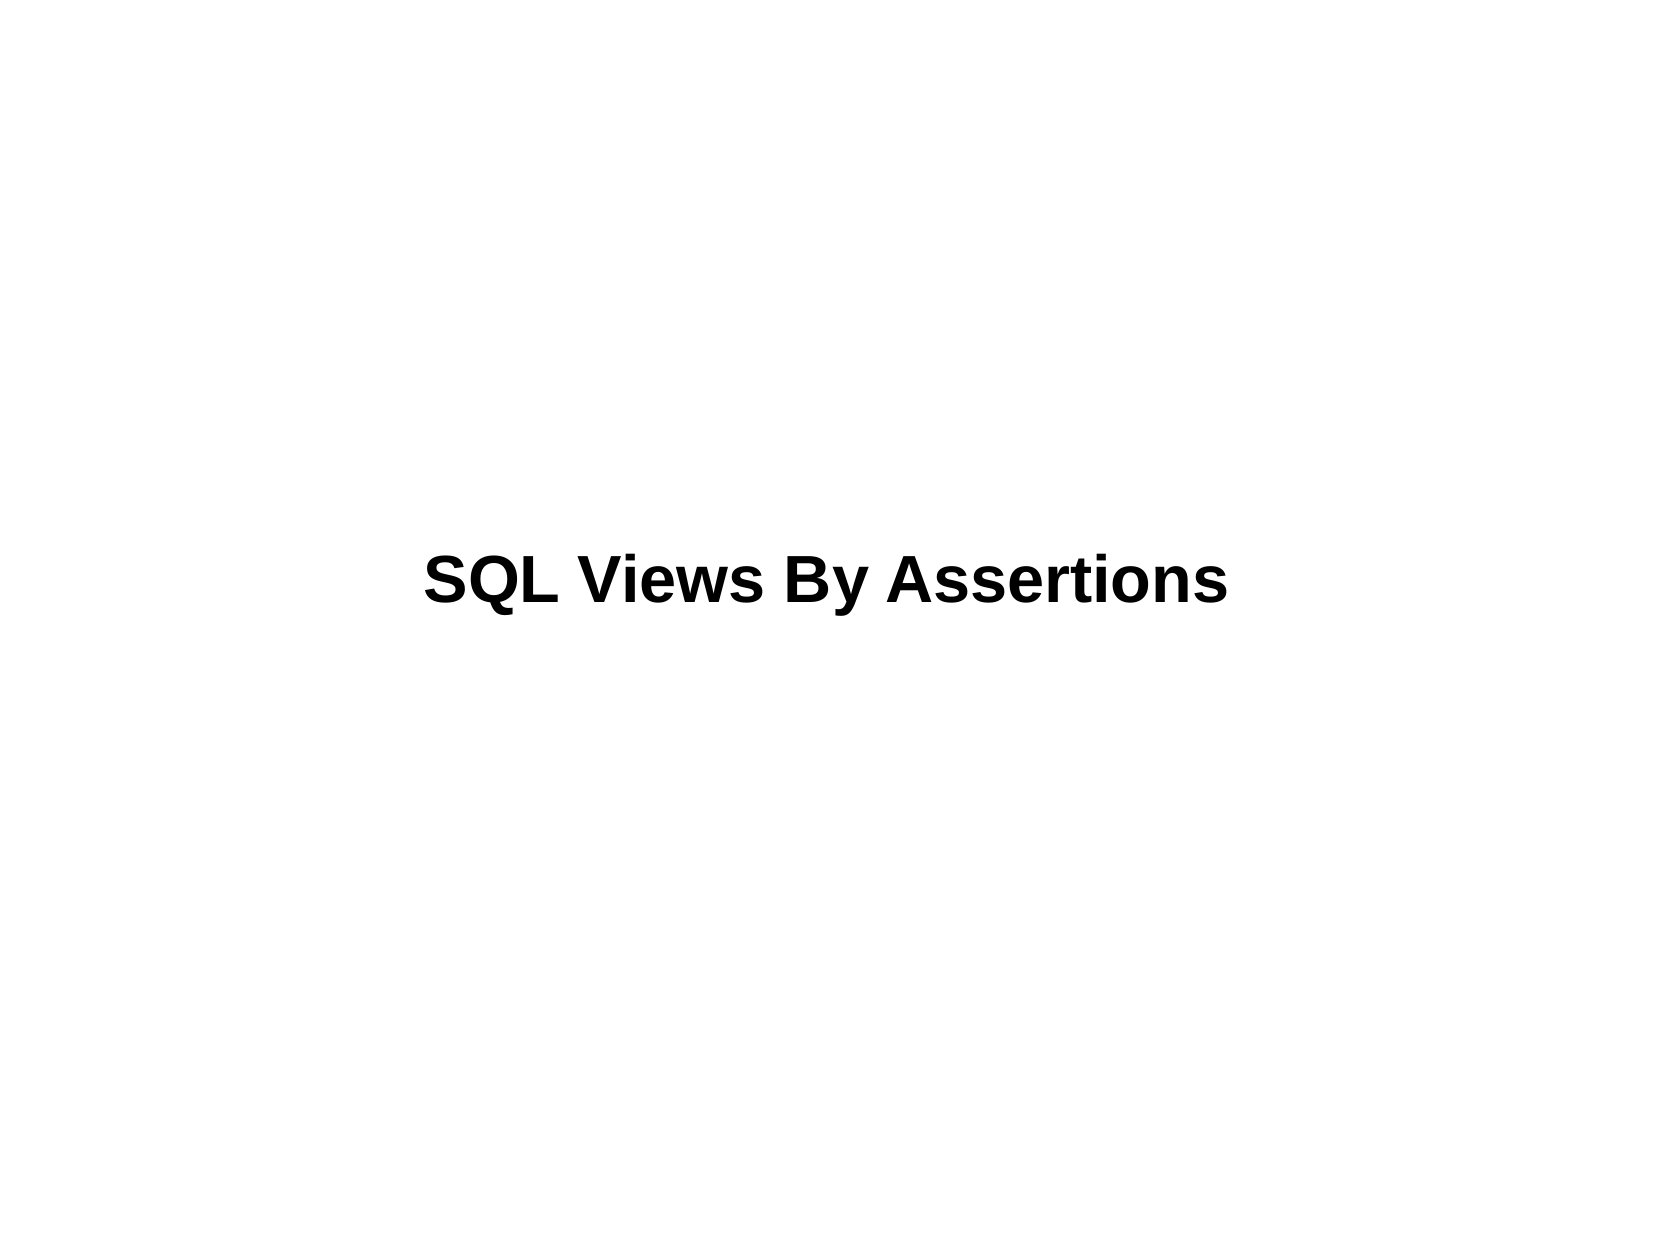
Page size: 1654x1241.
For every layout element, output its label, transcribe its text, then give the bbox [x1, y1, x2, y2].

subtitle SQL Views By Assertions [82, 56, 1571, 1102]
